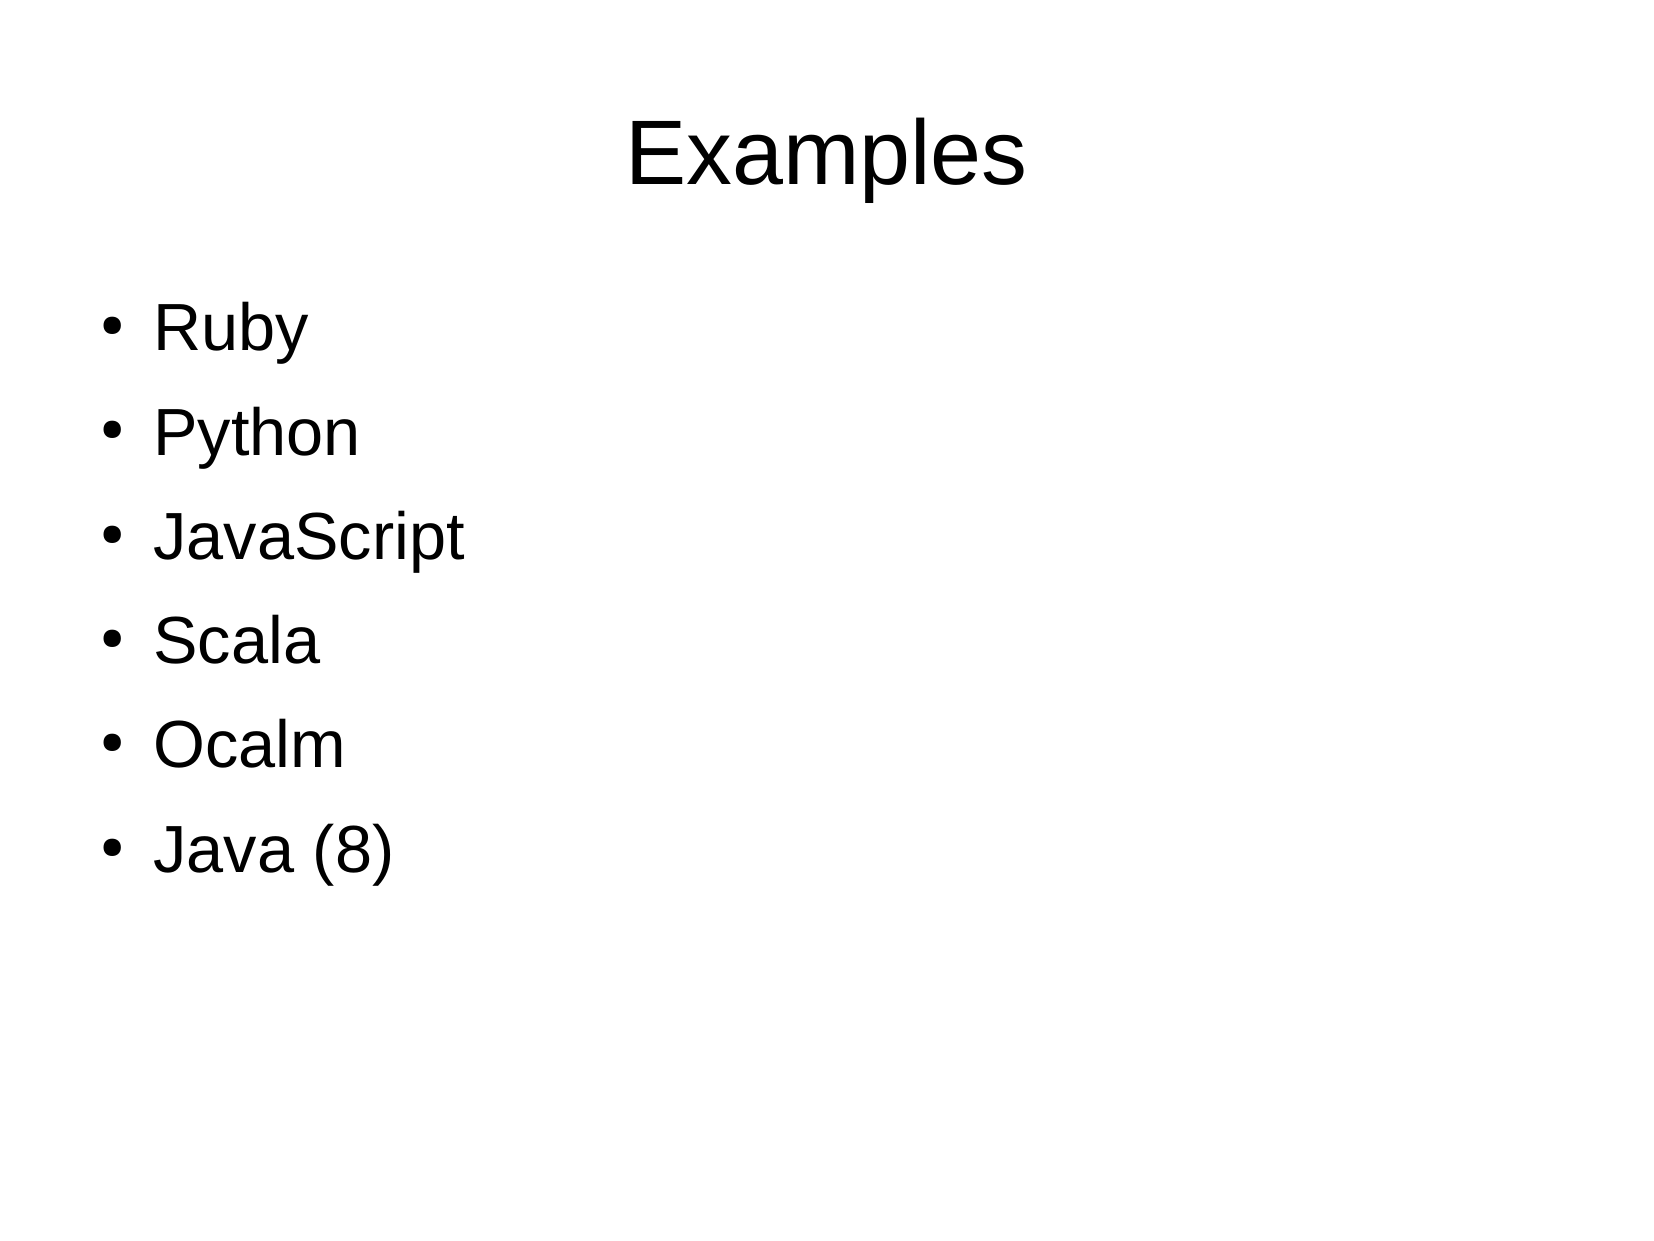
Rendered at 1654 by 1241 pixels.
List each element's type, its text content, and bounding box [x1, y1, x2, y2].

list Ruby Python JavaScript Scala Ocalm Java (8) [82, 290, 1538, 1010]
title Examples [82, 49, 1571, 257]
